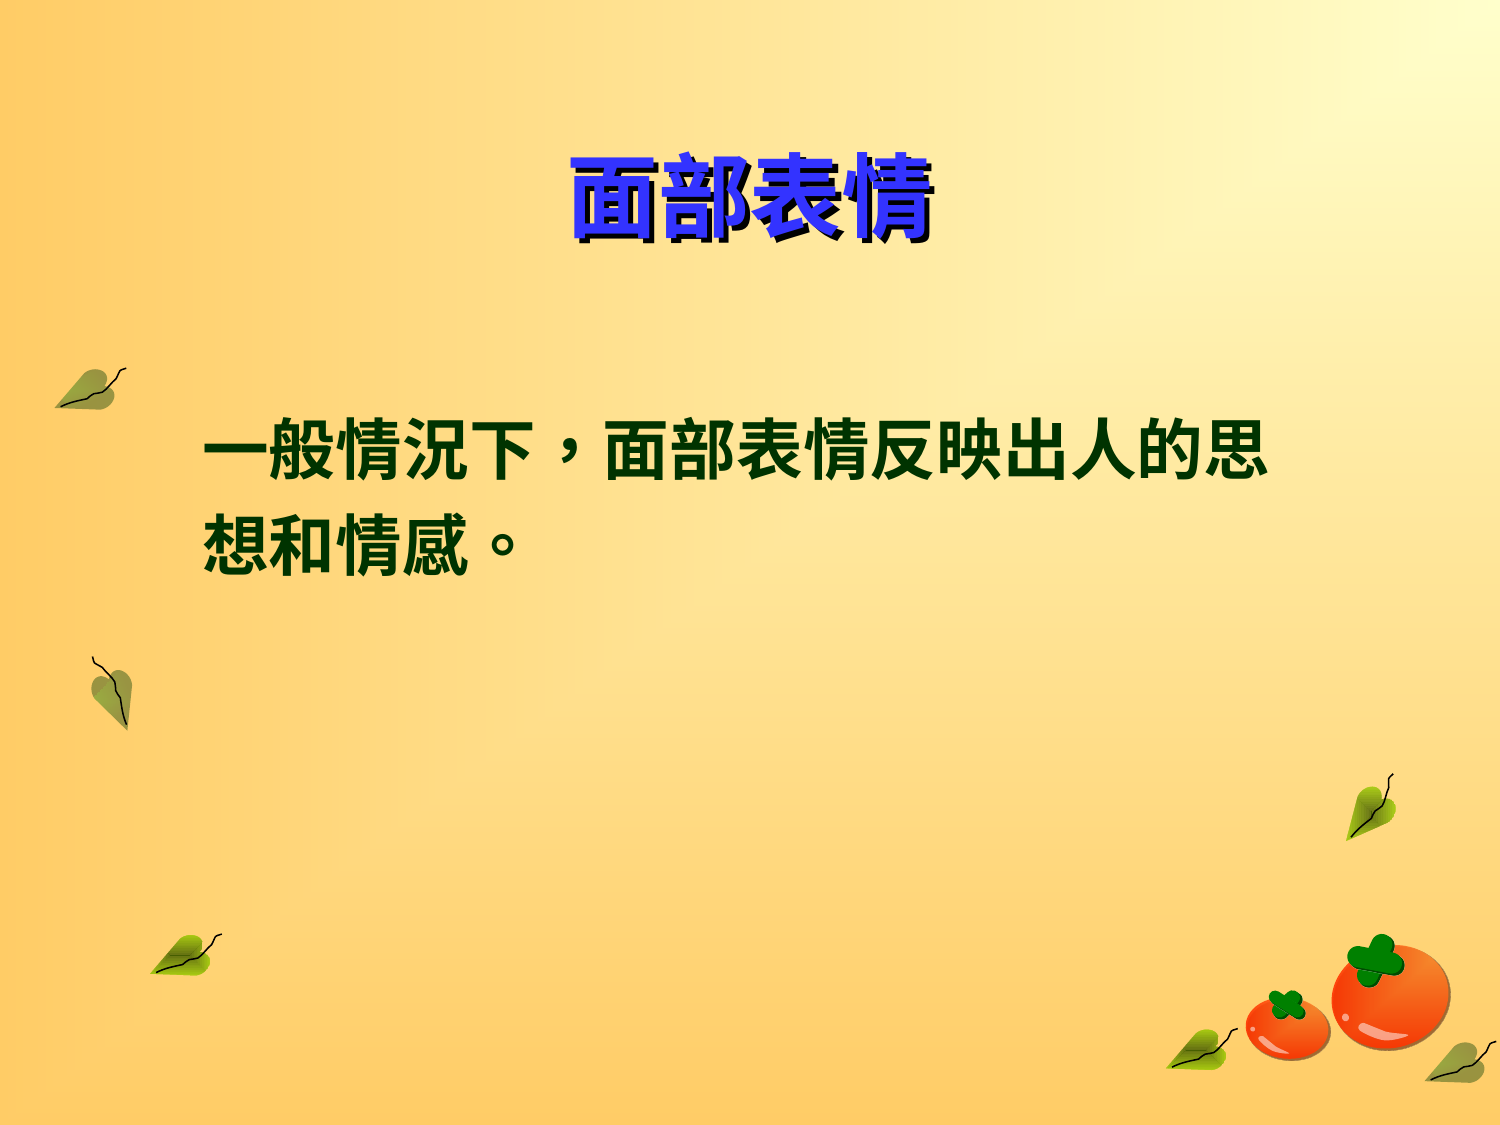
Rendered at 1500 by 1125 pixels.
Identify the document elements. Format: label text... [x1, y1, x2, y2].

picture [0, 0, 1500, 1125]
title 面部表情 [75, 99, 1426, 288]
list 一般情況下，面部表情反映出人的思 想和情感。 [187, 399, 1425, 813]
